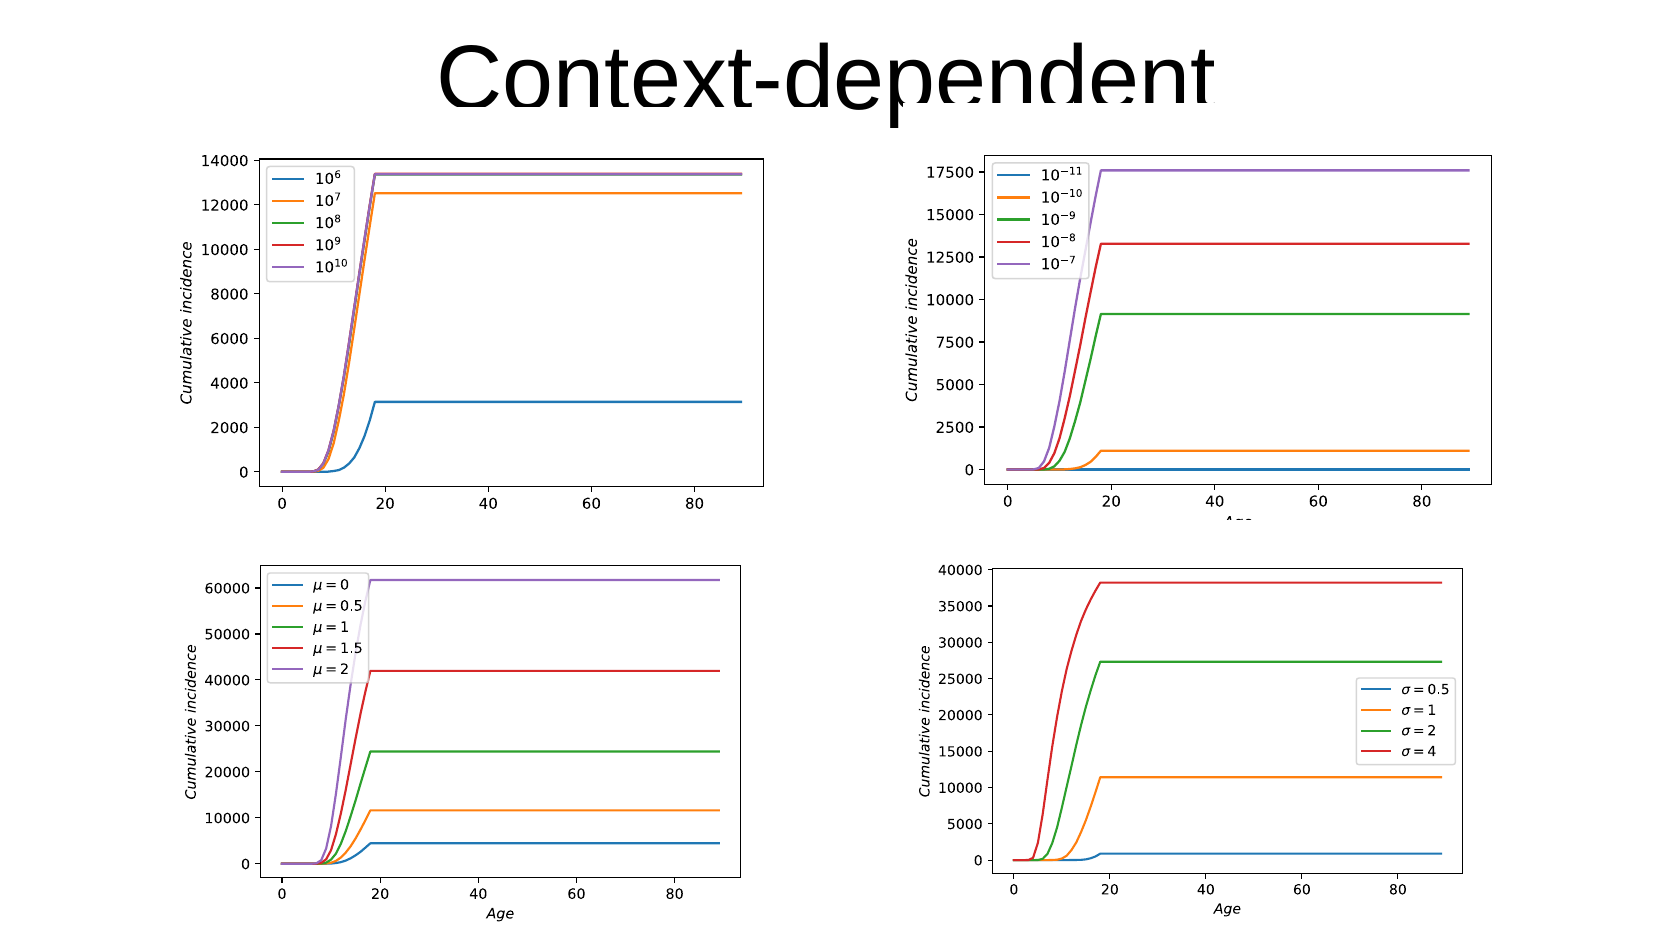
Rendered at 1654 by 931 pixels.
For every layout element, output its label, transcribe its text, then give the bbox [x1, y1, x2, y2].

picture [177, 106, 830, 931]
title Context-dependent [82, 0, 1571, 156]
picture [902, 102, 1558, 925]
